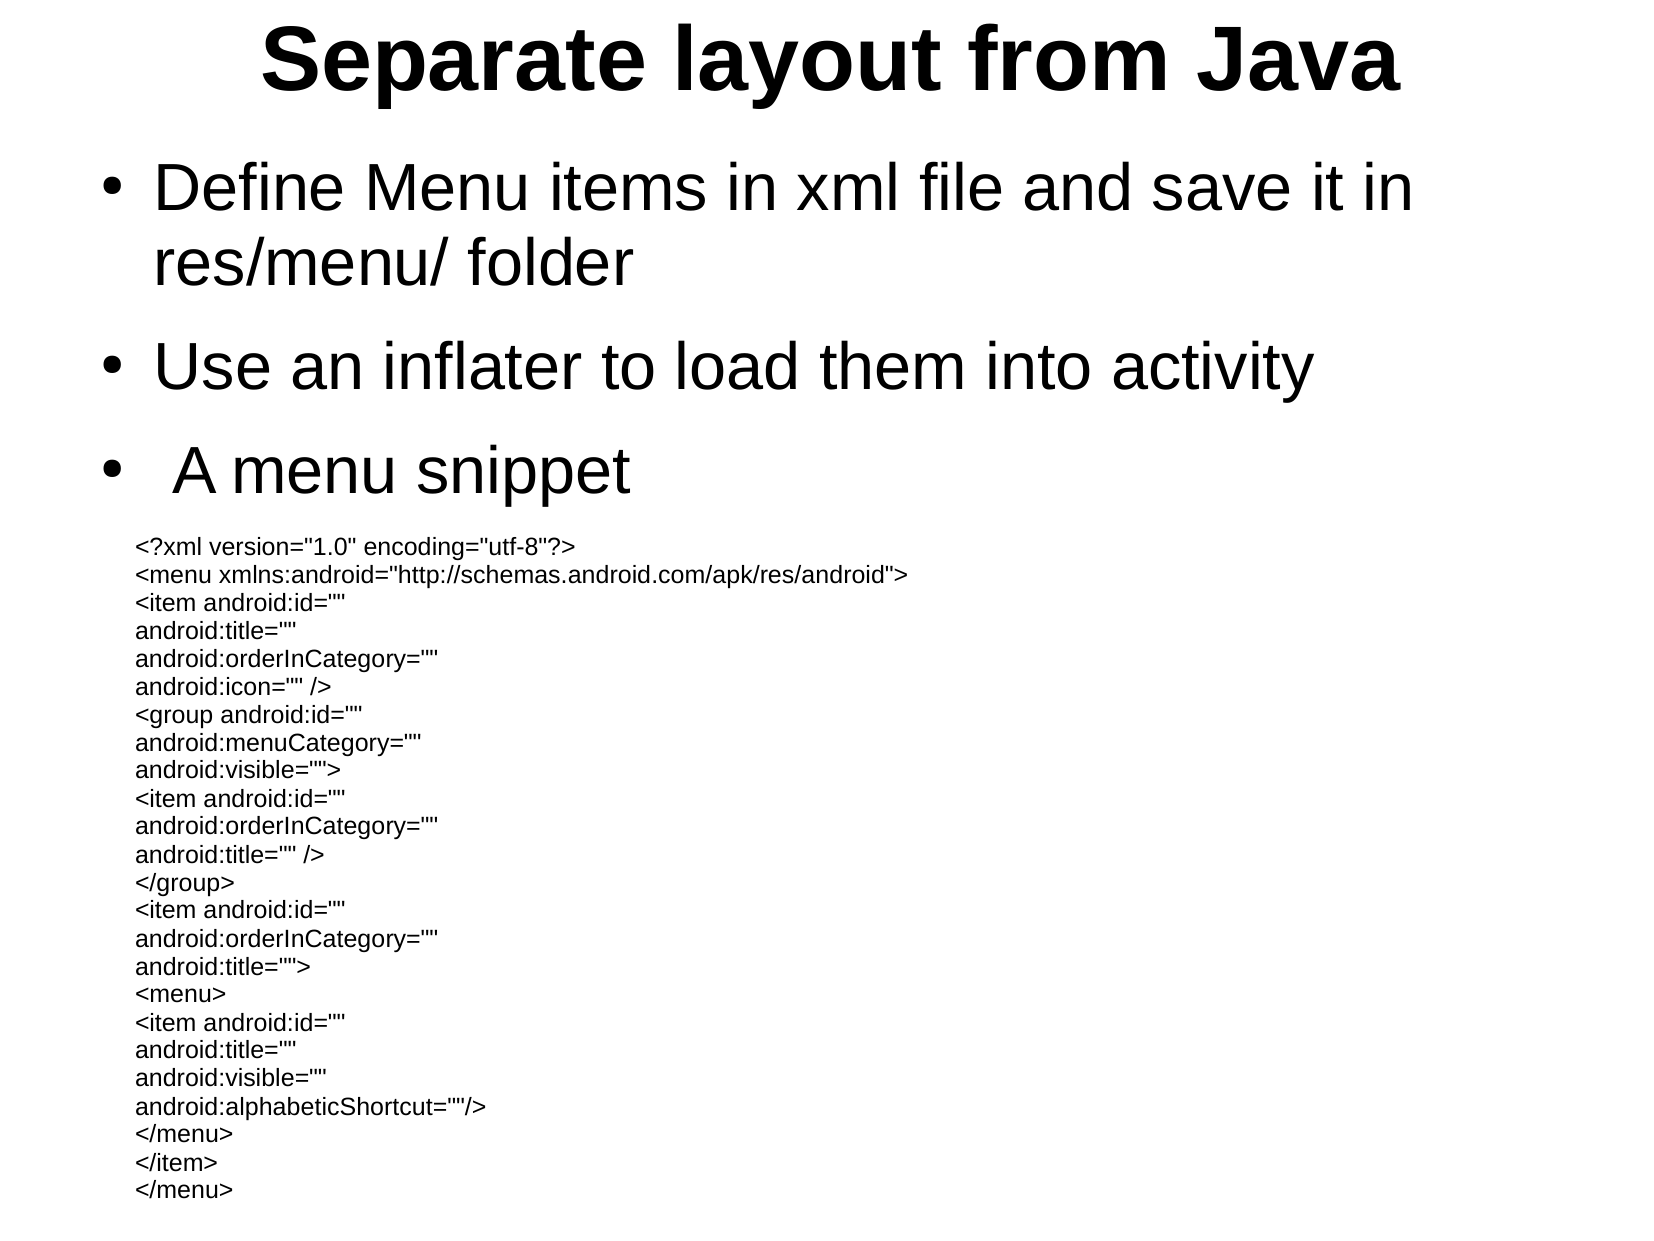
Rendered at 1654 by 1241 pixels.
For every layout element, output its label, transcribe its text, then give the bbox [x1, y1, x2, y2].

title Separate layout from Java [86, 0, 1576, 155]
list Define Menu items in xml file and save it in res/menu/ folder Use an inflater to load them into activity A menu snippet [82, 150, 1571, 1201]
text_box <?xml version="1.0" encoding="utf-8"?> <menu xmlns:android="http://schemas.android.com/apk/res/android"> <item android:id="" android:title="" android:orderInCategory="" android:icon="" /> <group android:id="" android:menuCategory="" android:visible=""> <item android:id="" android:orderInCategory="" android:title="" /> </group> <item android:id="" android:orderInCategory="" android:title=""> <menu> <item android:id="" android:title="" android:visible="" android:alphabeticShortcut=""/> </menu> </item> </menu> [120, 525, 1538, 1241]
